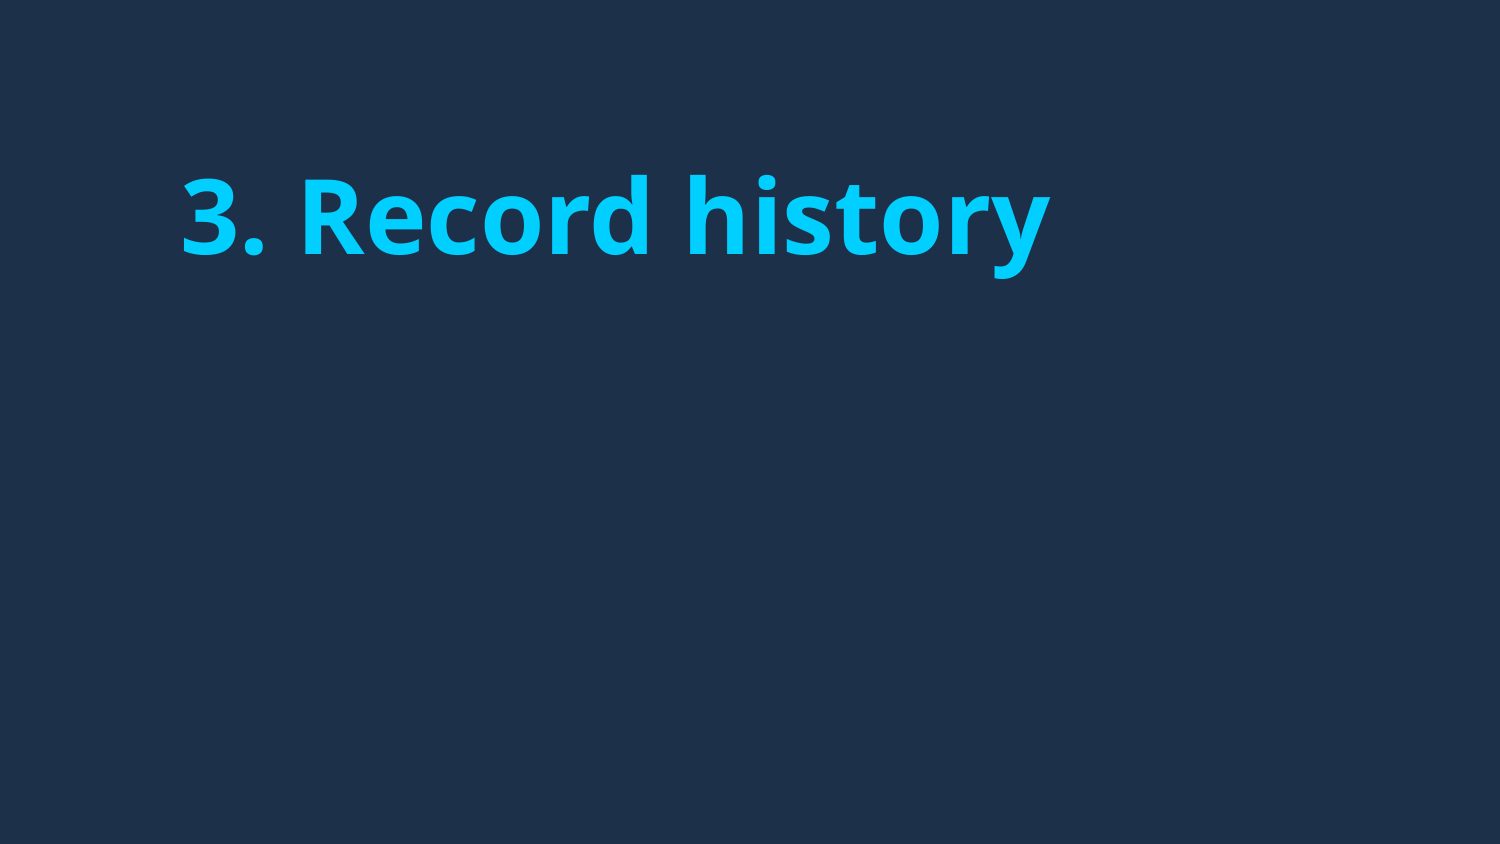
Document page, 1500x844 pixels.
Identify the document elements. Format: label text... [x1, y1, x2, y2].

text_box 3. Record history [180, 90, 1283, 339]
